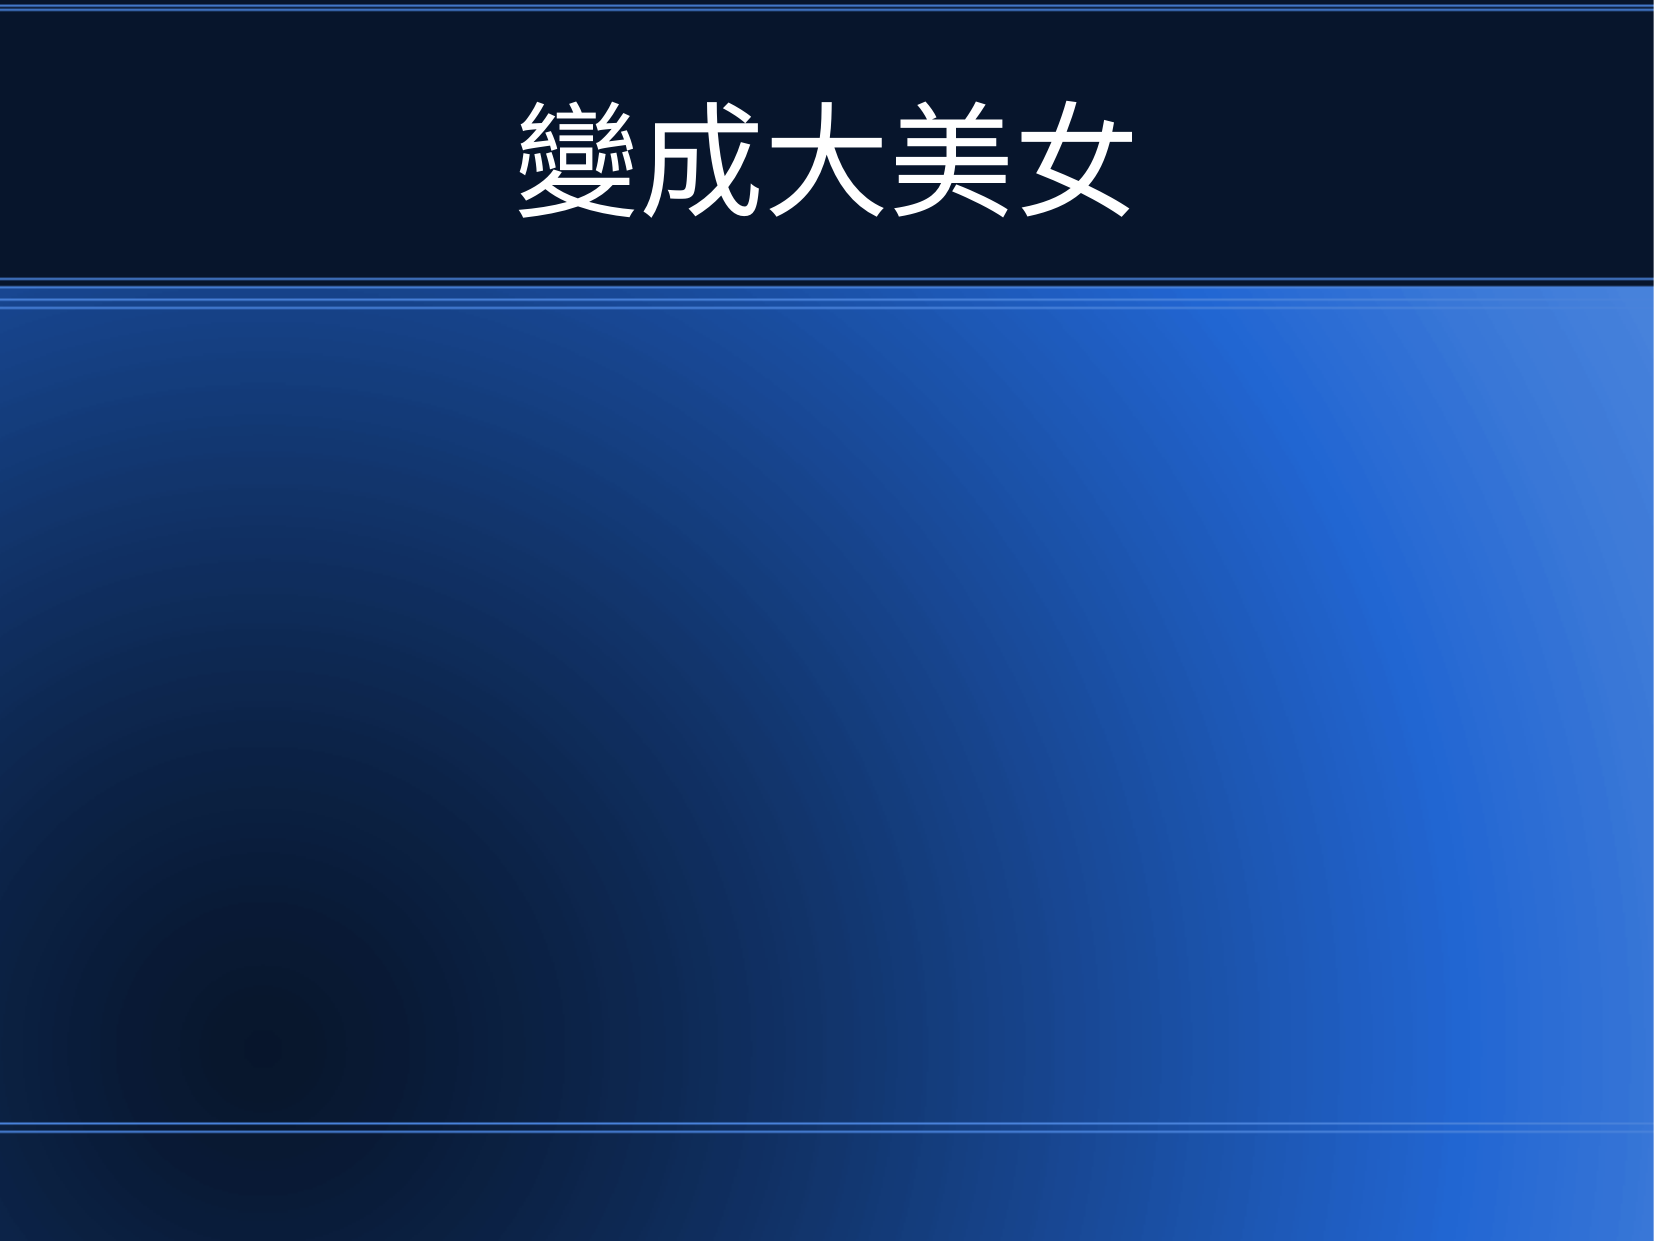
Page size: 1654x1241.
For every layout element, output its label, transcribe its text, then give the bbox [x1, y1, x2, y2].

title 變成大美女 [82, 49, 1571, 257]
picture [0, 0, 1654, 1241]
